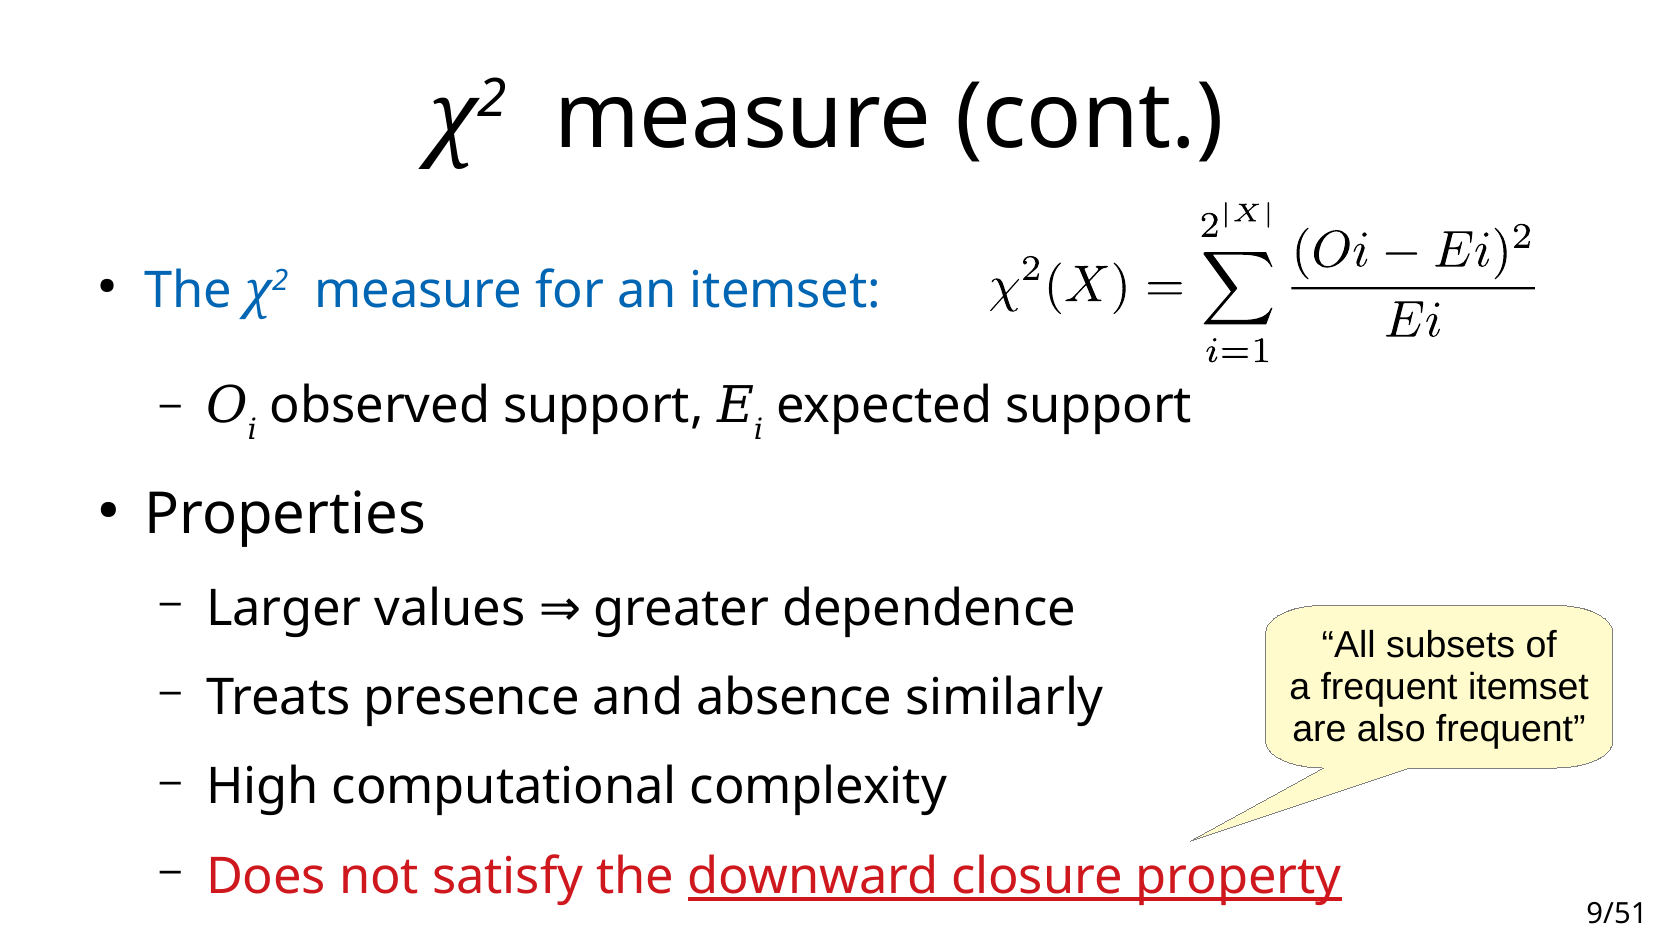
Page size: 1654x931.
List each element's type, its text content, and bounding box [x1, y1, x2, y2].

text_box [988, 201, 1535, 363]
list The χ2 measure for an itemset: Oi observed support, Ei expected support Properties Larger values ⇒ greater dependence Treats presence and absence similarly High computational complexity Does not satisfy the downward closure property [82, 253, 1571, 913]
title χ2 measure (cont.) [82, 47, 1571, 177]
text_box “All subsets of a frequent itemset are also frequent” [1190, 605, 1613, 842]
